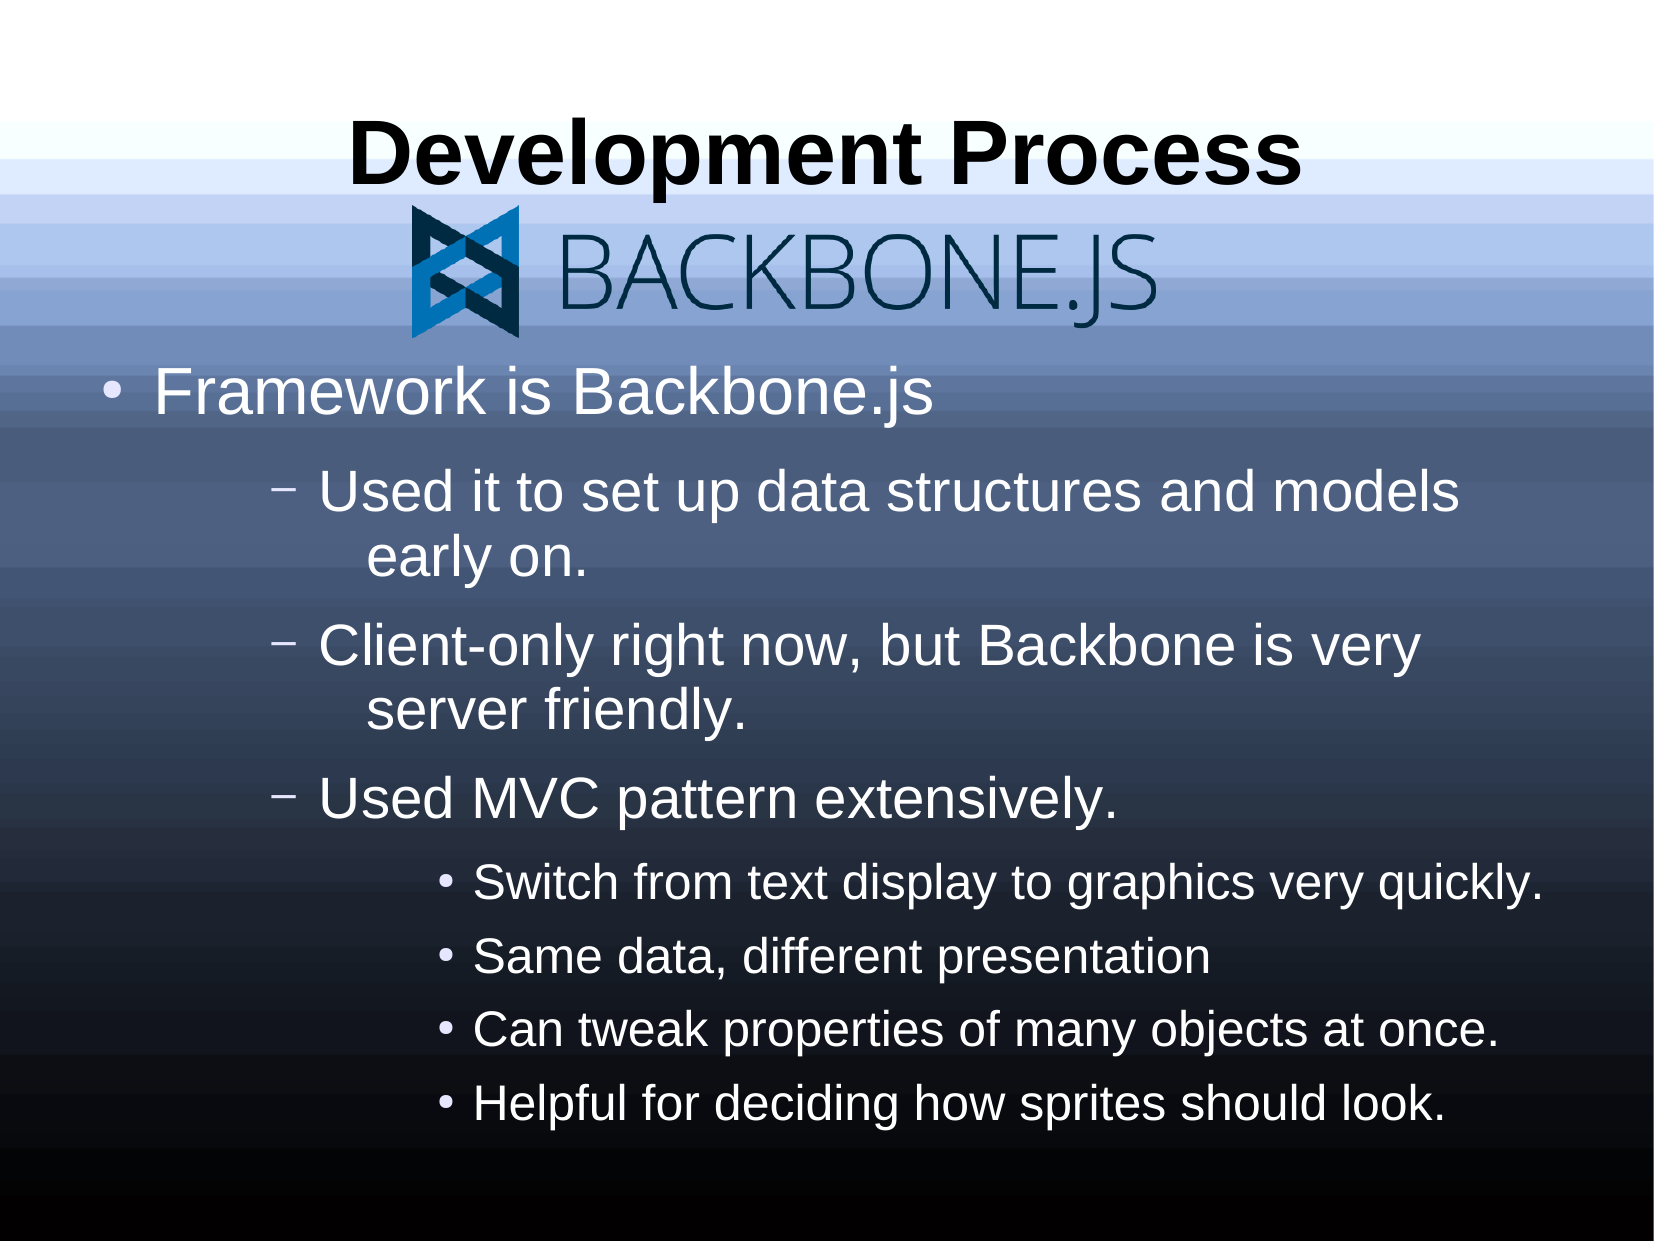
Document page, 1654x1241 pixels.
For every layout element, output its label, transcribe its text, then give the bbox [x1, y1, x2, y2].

title Development Process [82, 49, 1571, 257]
list Framework is Backbone.js Used it to set up data structures and models early on. Client-only right now, but Backbone is very server friendly. Used MVC pattern extensively. Switch from text display to graphics very quickly. Same data, different presentation Can tweak properties of many objects at once. Helpful for deciding how sprites should look. [82, 354, 1571, 1223]
picture [0, 0, 1654, 1241]
